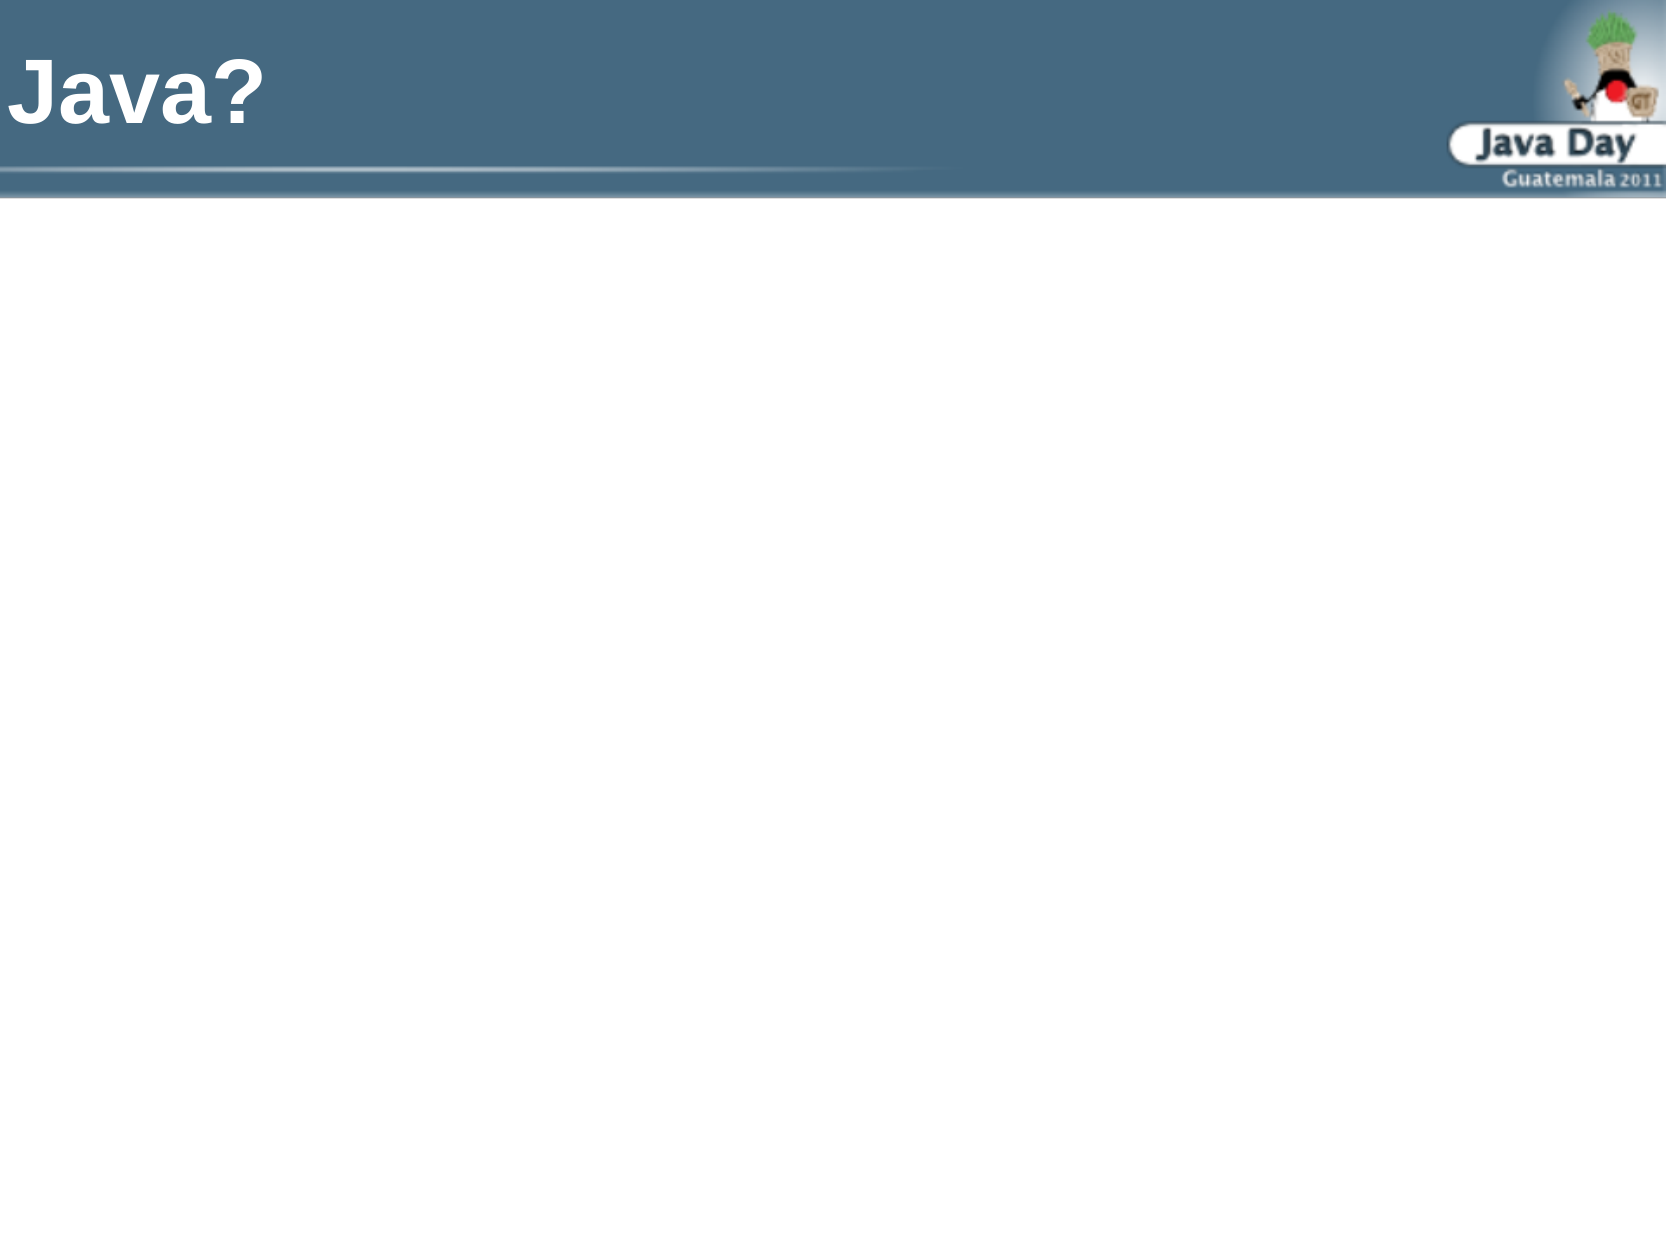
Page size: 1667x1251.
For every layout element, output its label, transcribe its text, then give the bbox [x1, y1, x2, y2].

picture [0, 0, 1666, 200]
text_box Java? [7, 39, 1502, 145]
